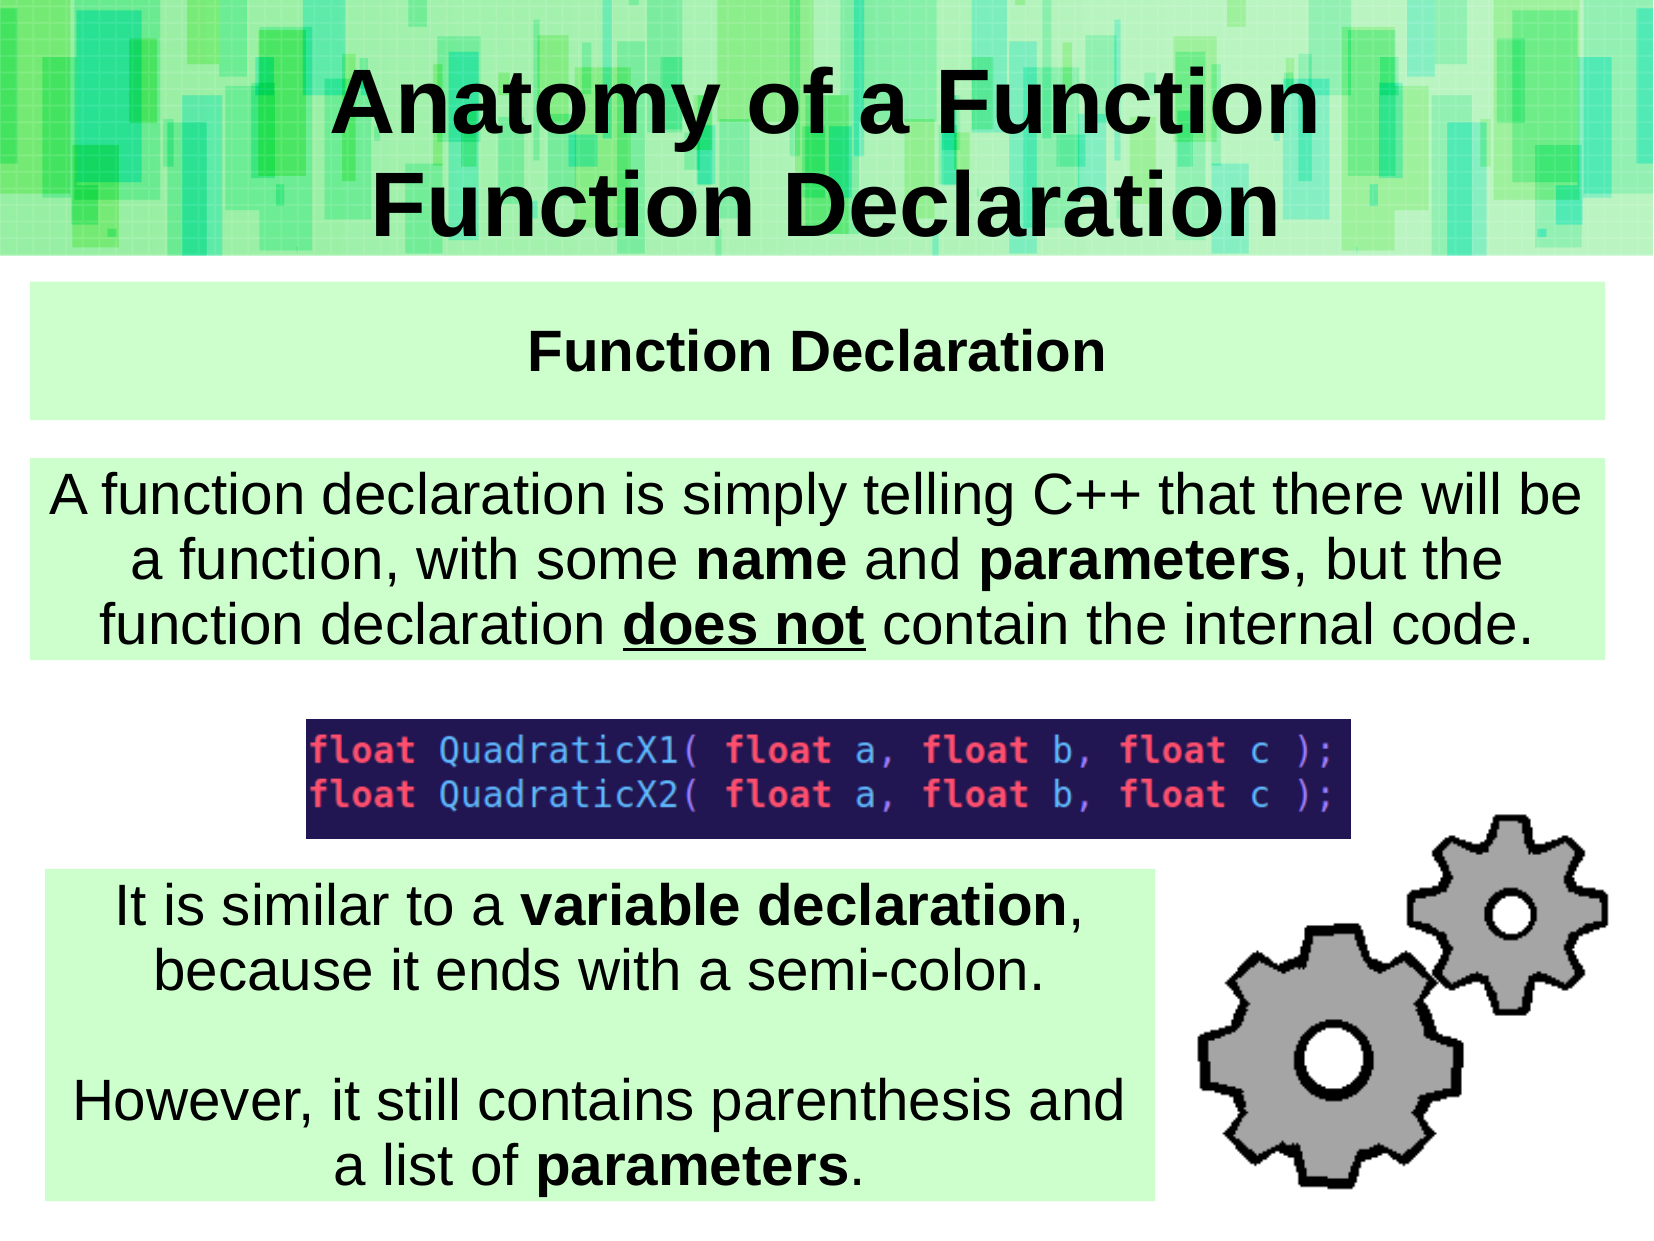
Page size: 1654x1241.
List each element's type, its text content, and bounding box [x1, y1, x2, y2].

text_box It is similar to a variable declaration, because it ends with a semi-colon. However, it still contains parenthesis and a list of parameters. [45, 868, 1156, 1202]
title Anatomy of a Function Function Declaration [82, 49, 1571, 257]
text_box A function declaration is simply telling C++ that there will be a function, with some name and parameters, but the function declaration does not contain the internal code. [30, 458, 1606, 661]
text_box Function Declaration [30, 281, 1606, 421]
picture [0, 0, 1654, 1241]
